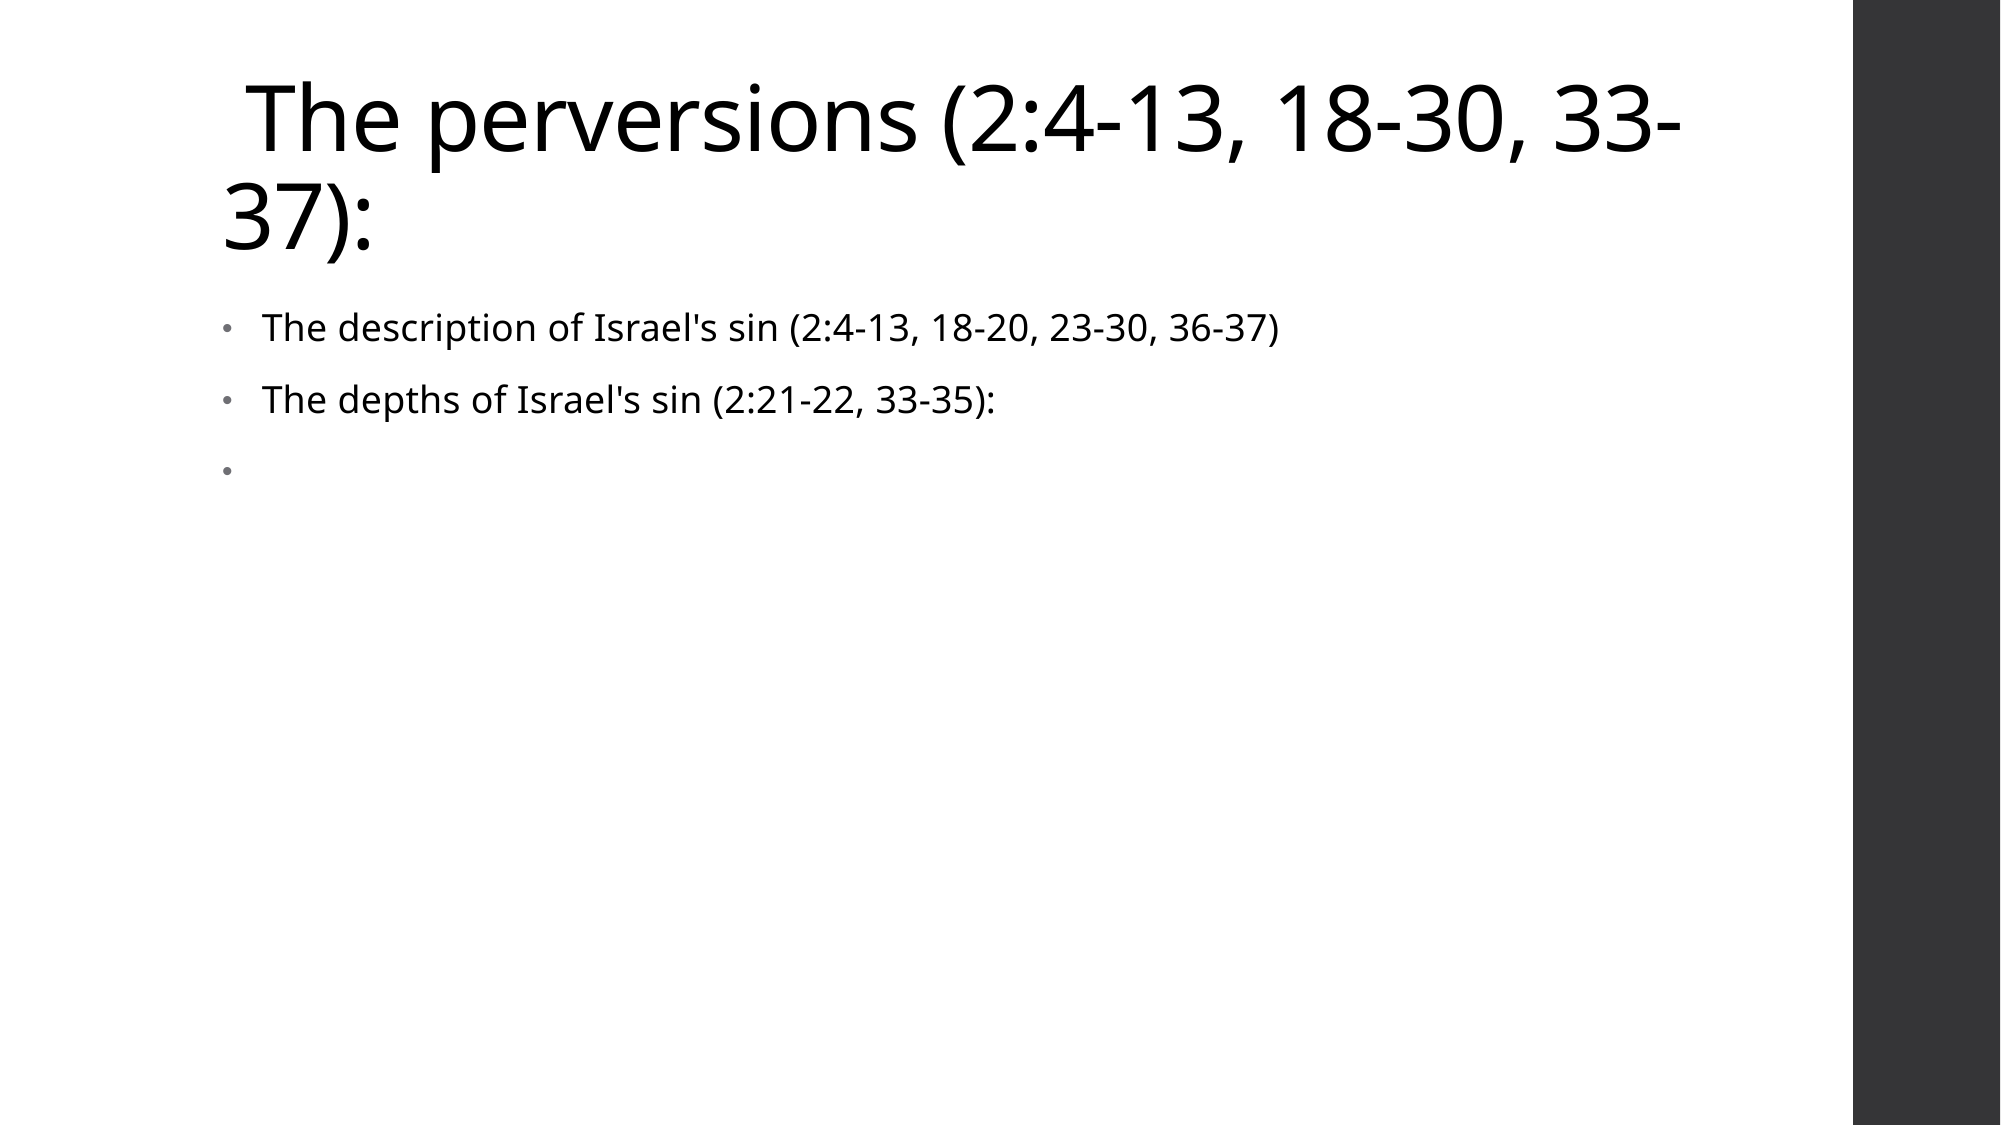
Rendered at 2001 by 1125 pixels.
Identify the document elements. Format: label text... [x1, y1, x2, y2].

title The perversions (2:4-13, 18-30, 33-37): [206, 60, 1797, 278]
list The description of Israel's sin (2:4-13, 18-20, 23-30, 36-37) The depths of Israel's sin (2:21-22, 33-35): [206, 299, 1617, 1014]
